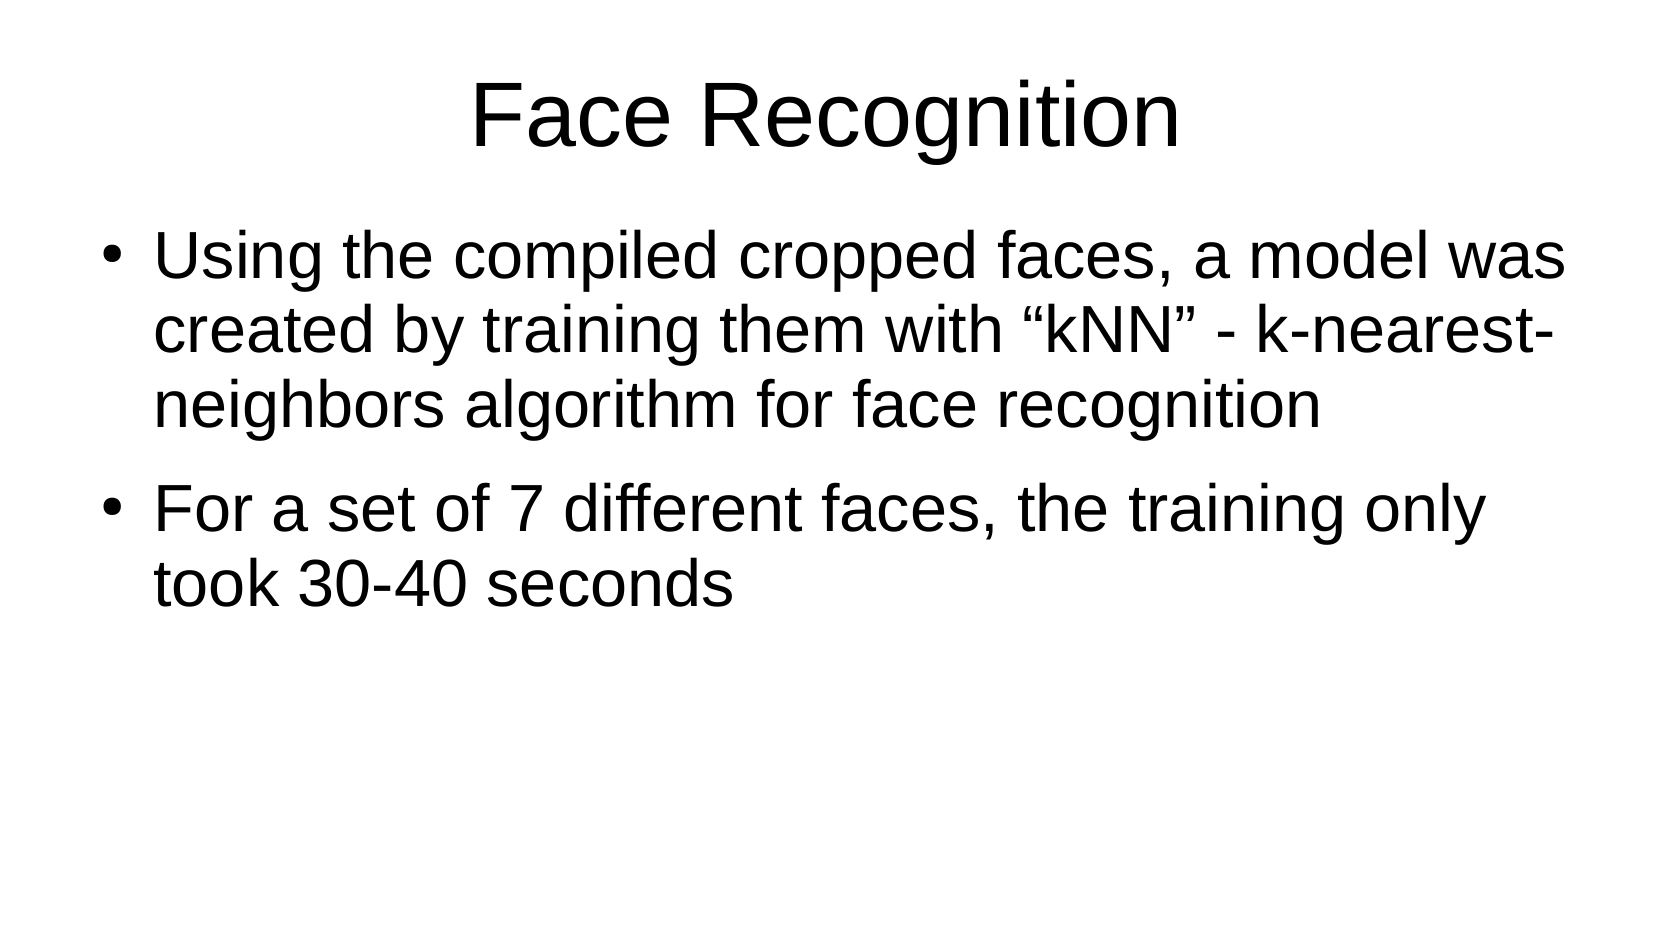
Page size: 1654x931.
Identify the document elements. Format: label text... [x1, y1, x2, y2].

list Using the compiled cropped faces, a model was created by training them with “kNN” - k-nearest-neighbors algorithm for face recognition For a set of 7 different faces, the training only took 30-40 seconds [82, 217, 1571, 758]
title Face Recognition [82, 37, 1571, 193]
